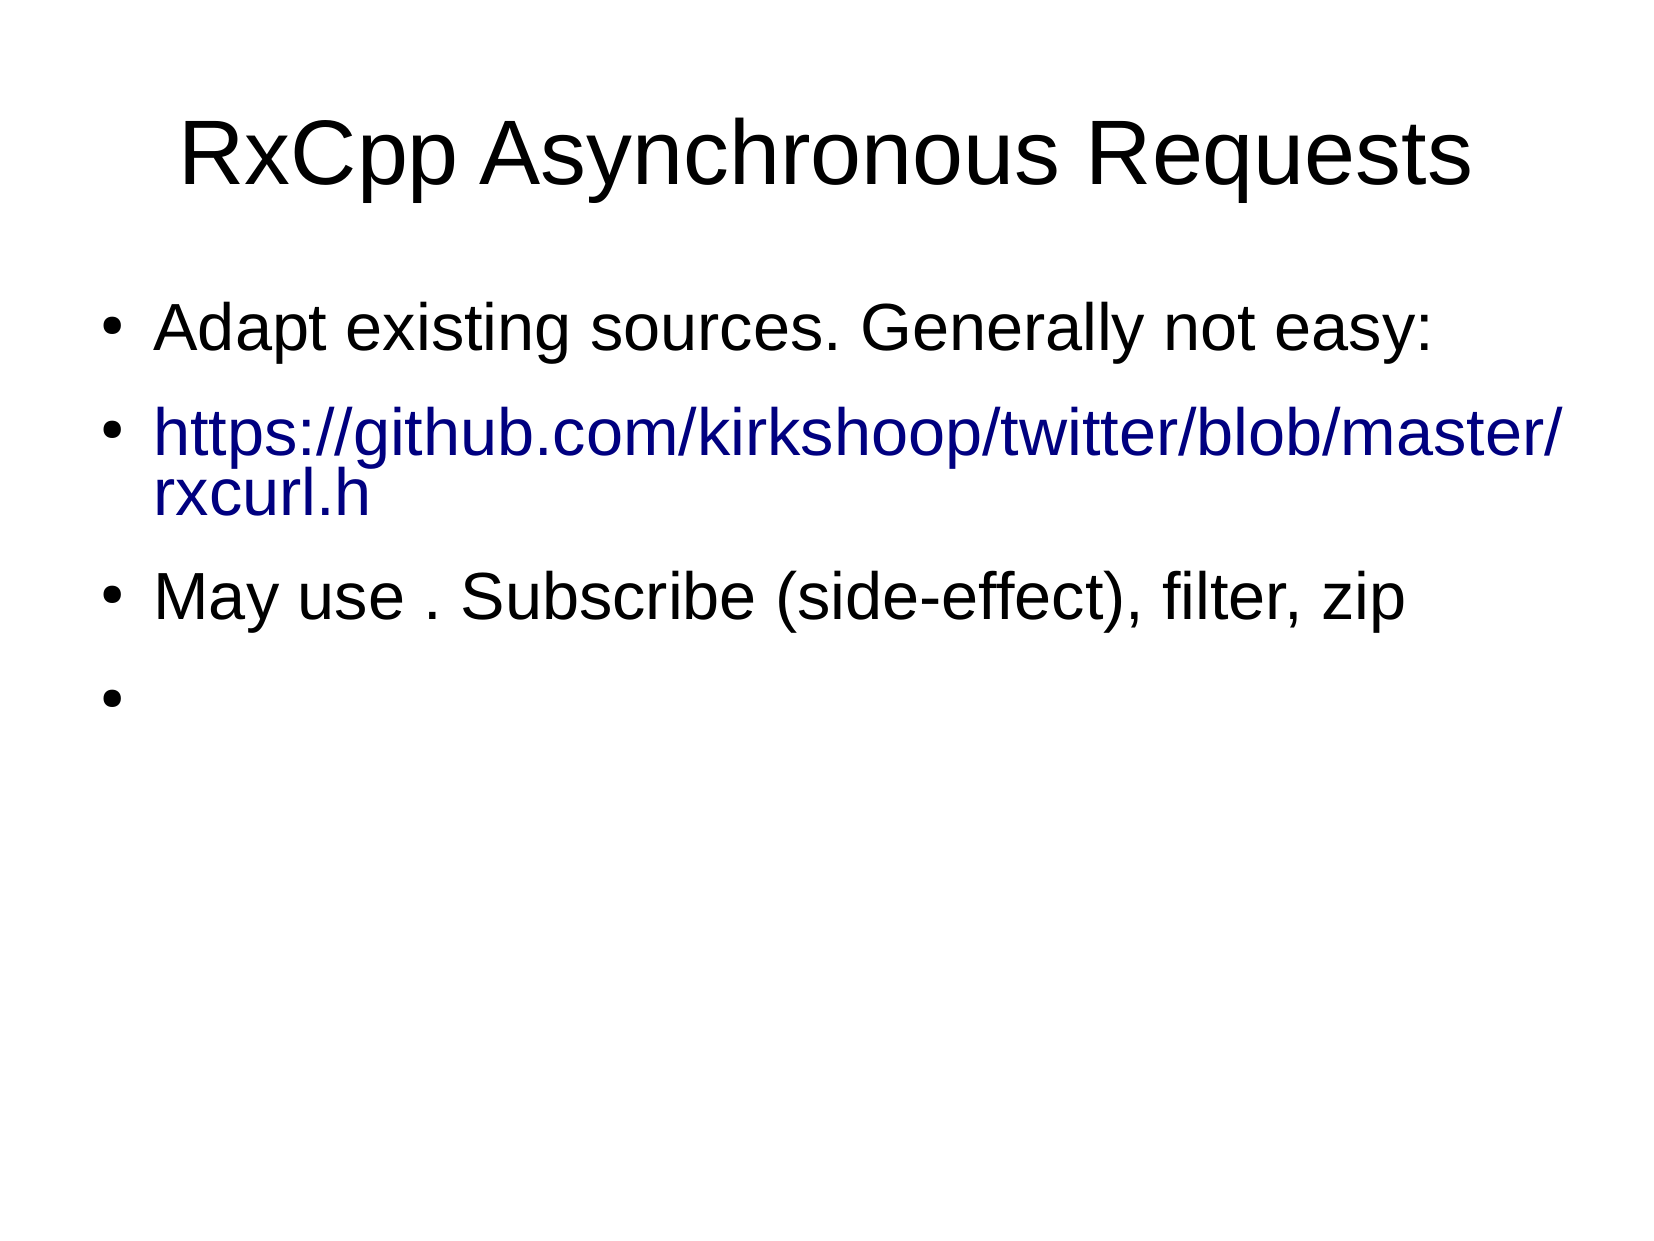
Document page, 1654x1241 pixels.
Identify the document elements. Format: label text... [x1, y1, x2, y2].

title RxCpp Asynchronous Requests [82, 49, 1571, 257]
list Adapt existing sources. Generally not easy: https://github.com/kirkshoop/twitter/blob/master/rxcurl.h May use . Subscribe (side-effect), filter, zip [82, 290, 1571, 1109]
